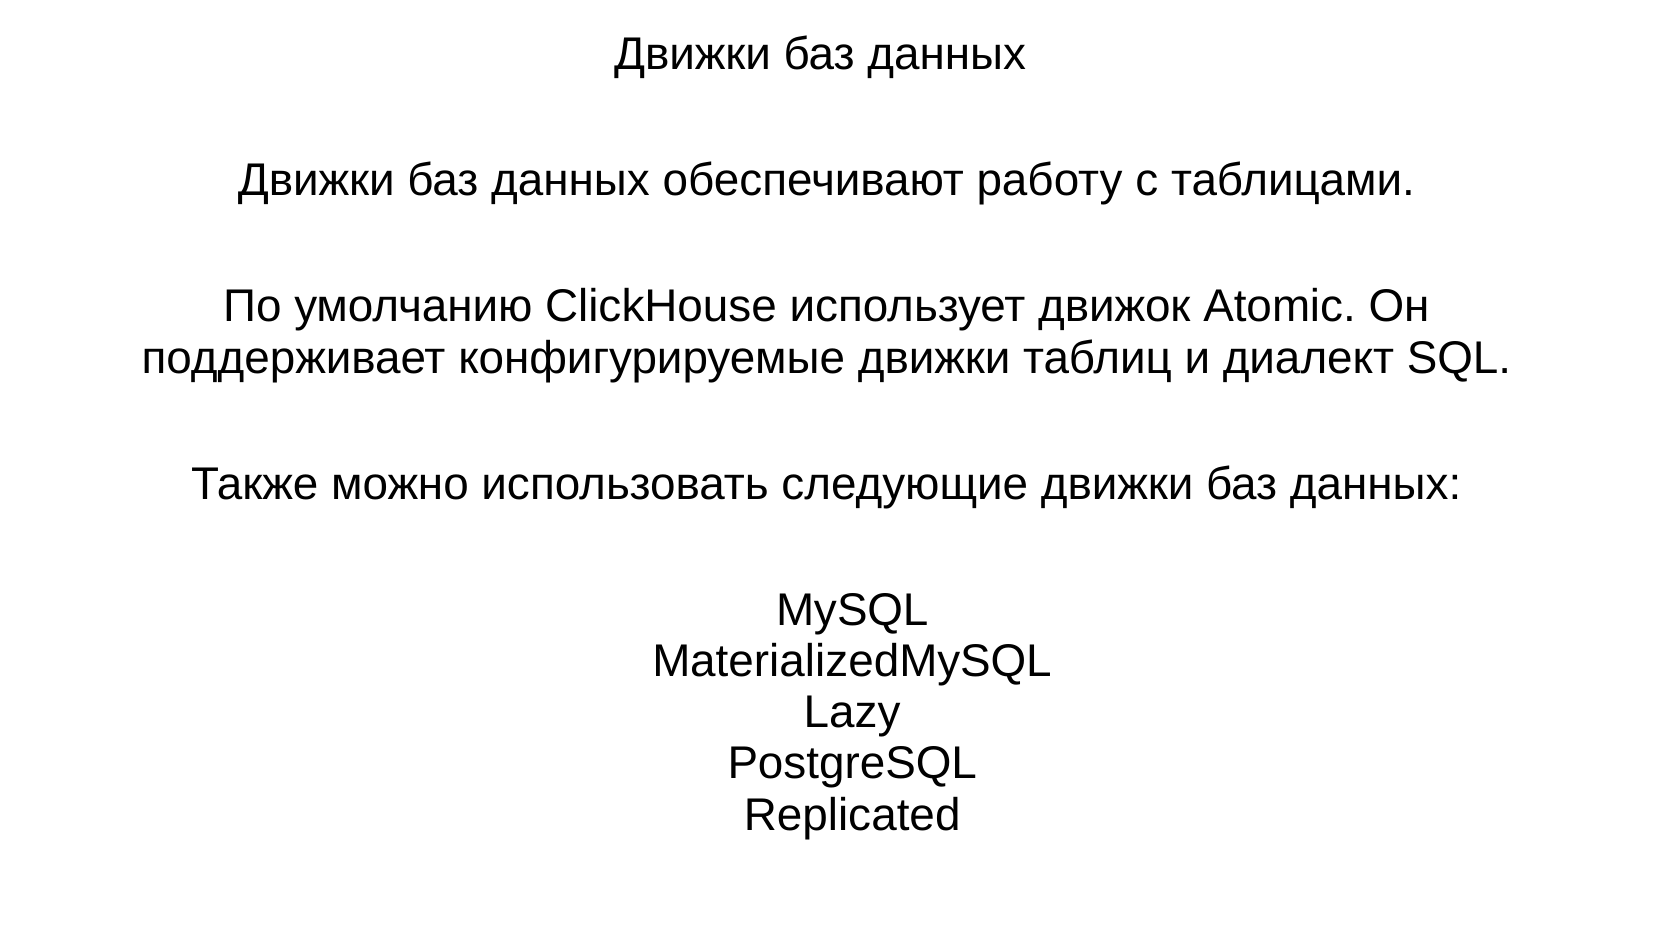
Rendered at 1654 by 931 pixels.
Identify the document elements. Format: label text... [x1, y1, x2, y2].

subtitle Движки баз данных Движки баз данных обеспечивают работу с таблицами. По умолчанию ClickHouse использует движок Atomic. Он поддерживает конфигурируемые движки таблиц и диалект SQL. Также можно использовать следующие движки баз данных: MySQL MaterializedMySQL Lazy PostgreSQL Replicated [82, 28, 1571, 901]
